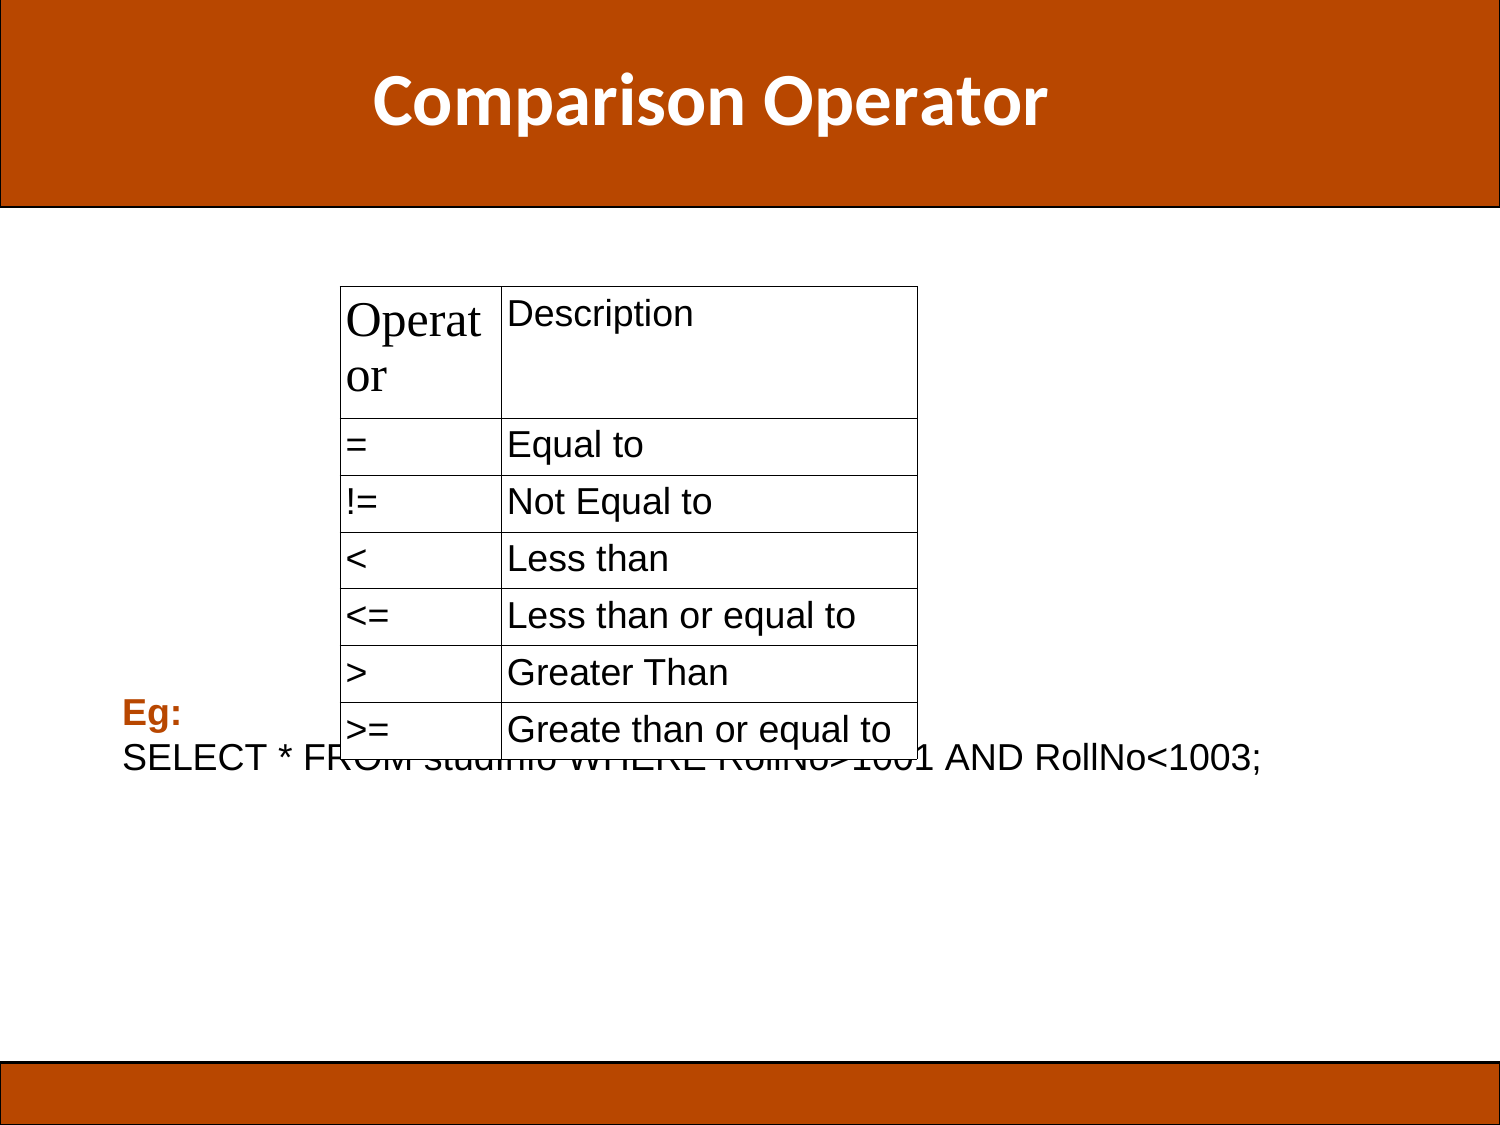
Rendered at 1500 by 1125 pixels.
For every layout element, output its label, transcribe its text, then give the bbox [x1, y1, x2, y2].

table_cell > [341, 646, 501, 702]
table_cell >= [341, 703, 501, 759]
table_cell Less than [502, 533, 917, 588]
table_cell Greate than or equal to [502, 703, 917, 759]
table_cell <= [341, 589, 501, 645]
table_header Description [502, 287, 917, 418]
text_box Comparison Operator [224, 60, 1199, 148]
text_box Eg: SELECT * FROM studInfo WHERE RollNo>1001 AND RollNo<1003; [51, 635, 1471, 1056]
table_cell != [341, 476, 501, 532]
table_cell Greater Than [502, 646, 917, 702]
table_cell = [341, 419, 501, 475]
table_cell Not Equal to [502, 476, 917, 532]
table_header Operator [341, 287, 501, 418]
table_cell Equal to [502, 419, 917, 475]
table_cell Less than or equal to [502, 589, 917, 645]
list [29, 216, 1410, 1034]
table_cell < [341, 533, 501, 588]
